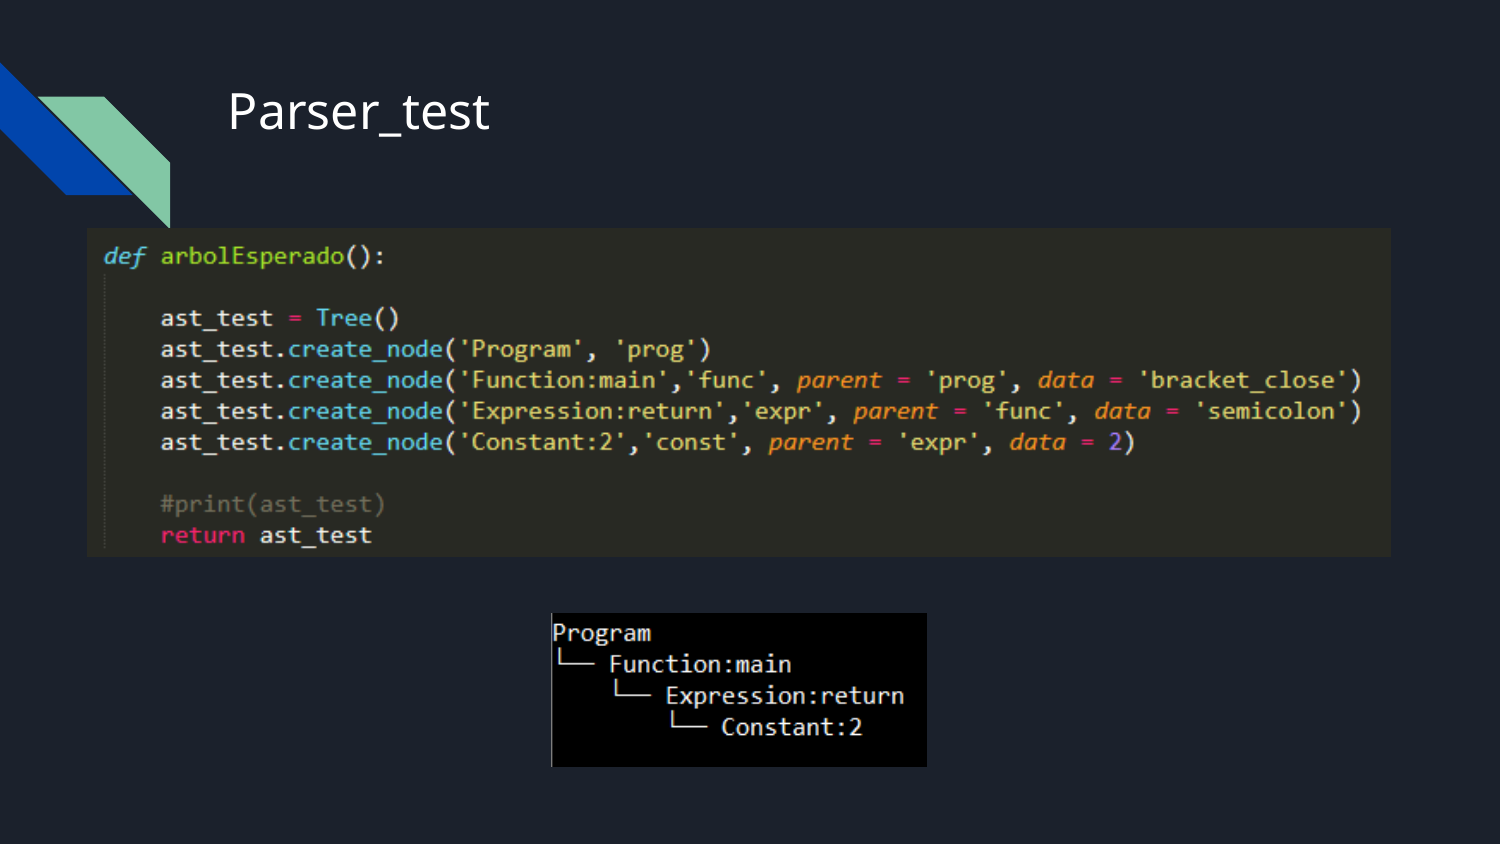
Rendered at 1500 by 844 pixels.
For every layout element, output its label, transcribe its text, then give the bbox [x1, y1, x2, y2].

picture [87, 228, 1391, 557]
title Parser_test [212, 64, 1368, 215]
picture [551, 613, 927, 767]
